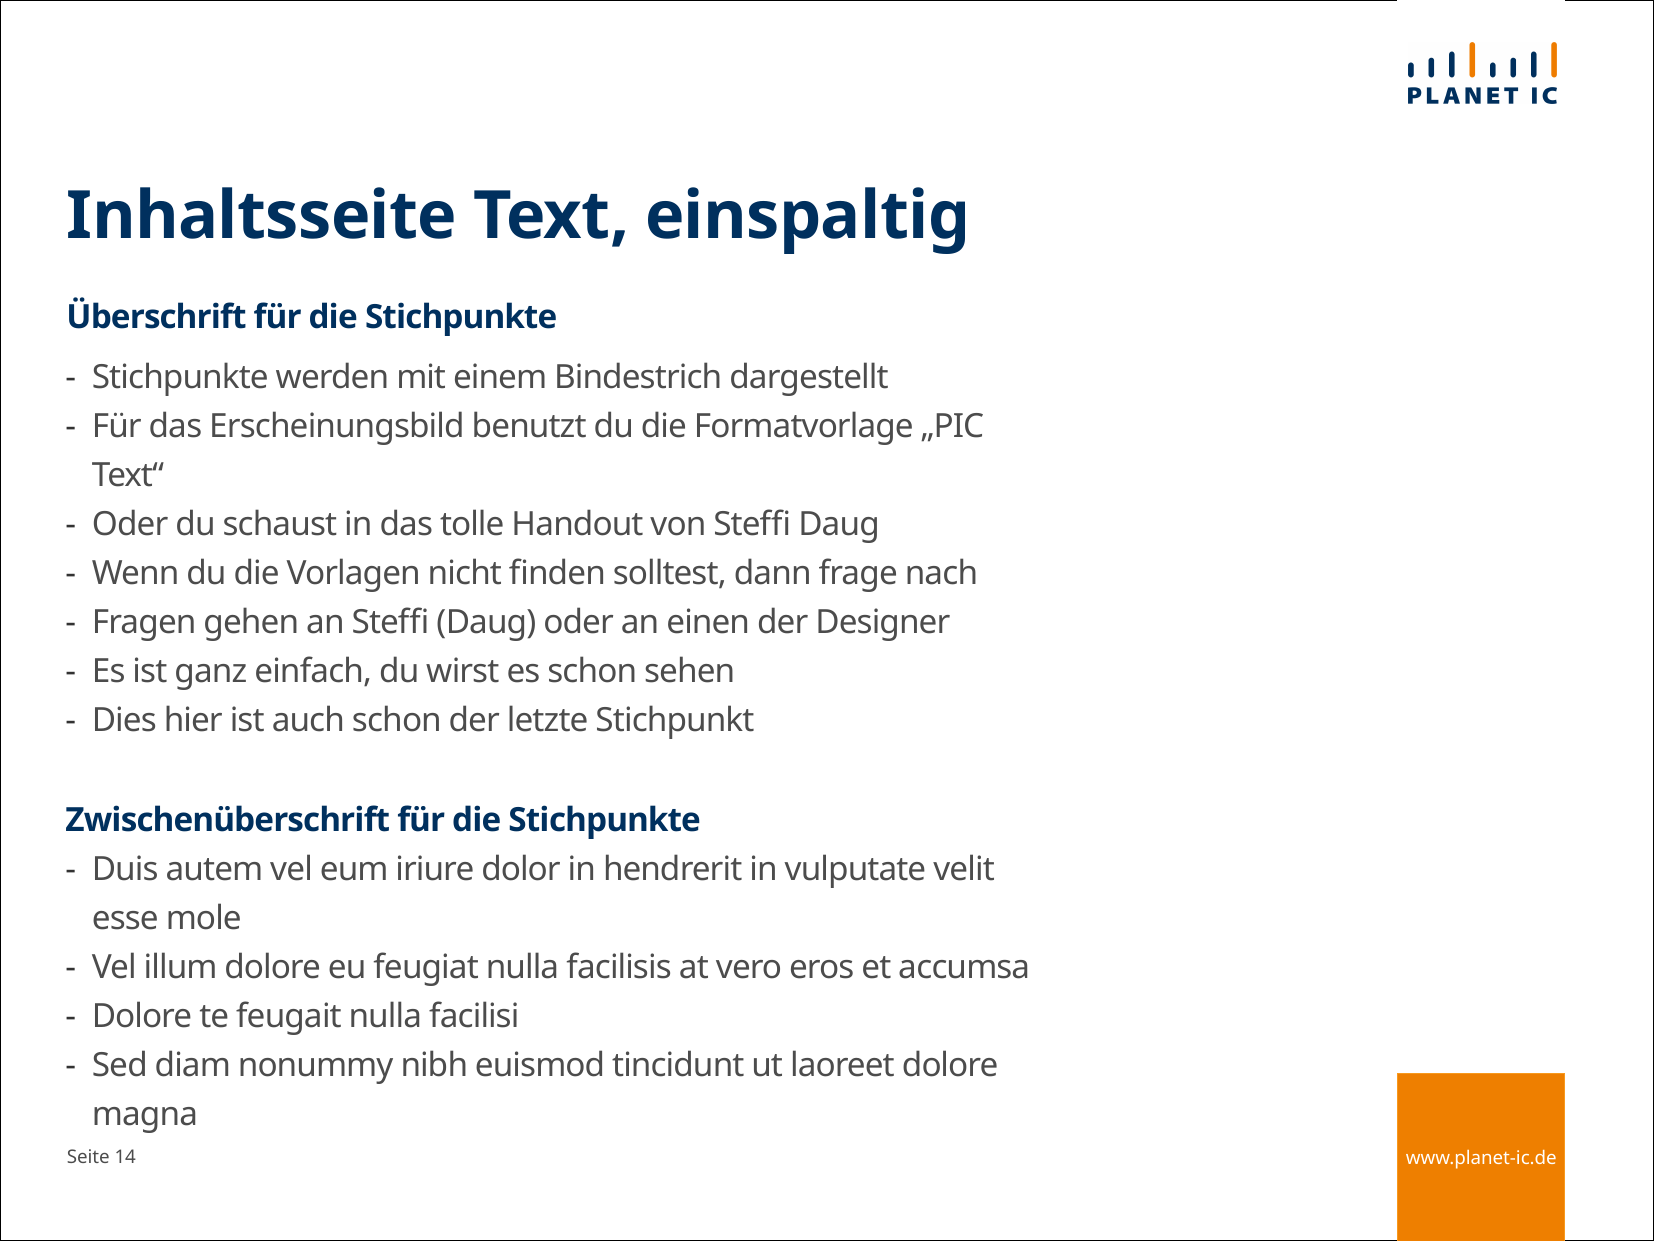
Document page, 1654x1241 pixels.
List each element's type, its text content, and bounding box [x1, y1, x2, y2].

text_box Stichpunkte werden mit einem Bindestrich dargestellt Für das Erscheinungsbild benutzt du die Formatvorlage „PIC Text“ Oder du schaust in das tolle Handout von Steffi Daug Wenn du die Vorlagen nicht finden solltest, dann frage nach Fragen gehen an Steffi (Daug) oder an einen der Designer Es ist ganz einfach, du wirst es schon sehen Dies hier ist auch schon der letzte Stichpunkt Zwischenüberschrift für die Stichpunkte Duis autem vel eum iriure dolor in hendrerit in vulputate velit esse mole Vel illum dolore eu feugiat nulla facilisis at vero eros et accumsa Dolore te feugait nulla facilisi Sed diam nonummy nibh euismod tincidunt ut laoreet dolore magna [65, 348, 1032, 979]
picture [1408, 42, 1557, 104]
text_box Inhaltsseite Text, einspaltig [66, 166, 1332, 231]
text_box Überschrift für die Stichpunkte [66, 288, 669, 339]
